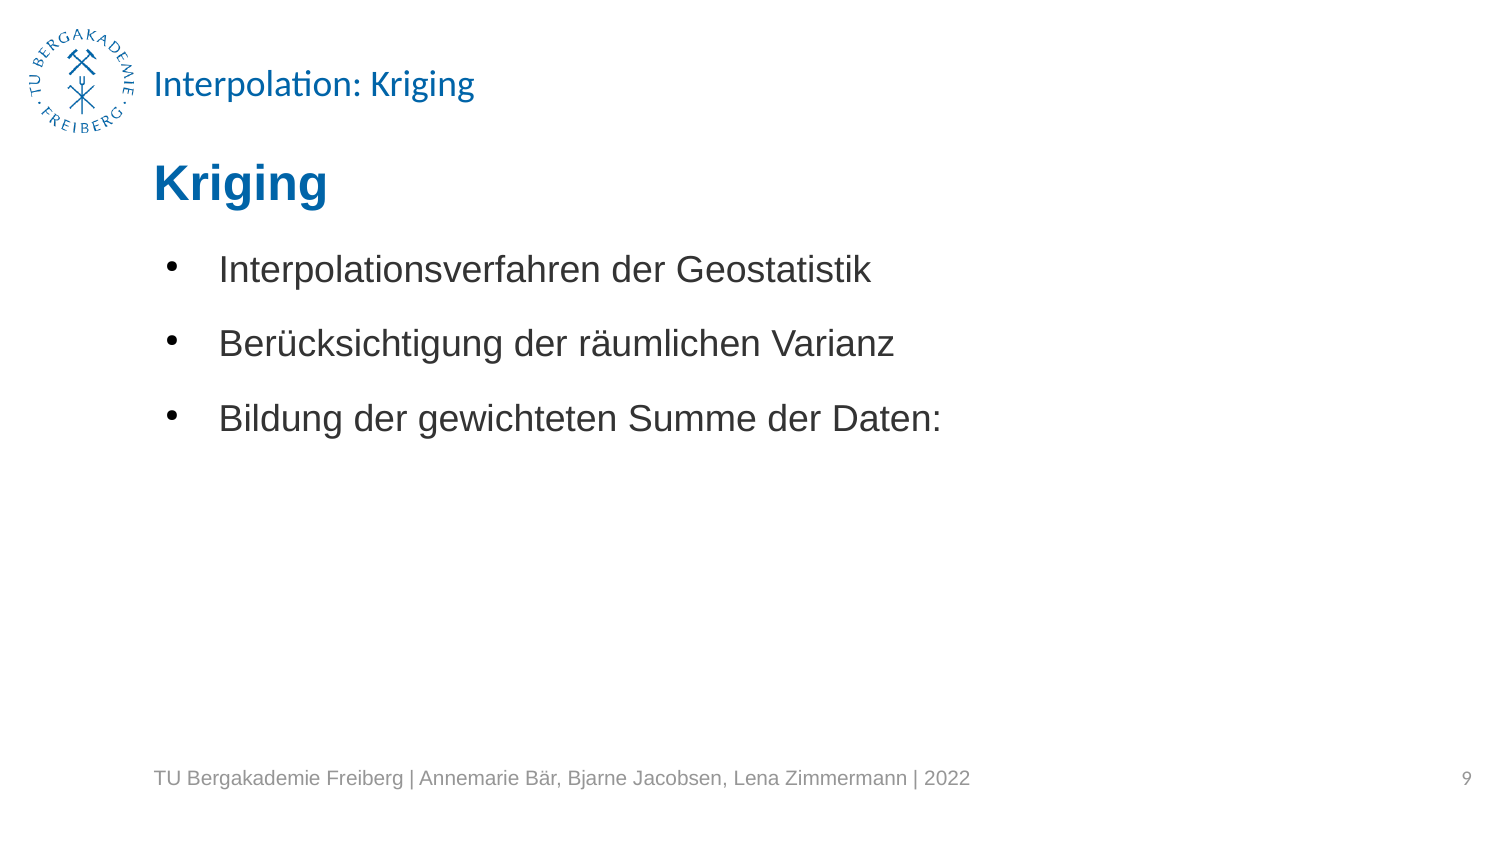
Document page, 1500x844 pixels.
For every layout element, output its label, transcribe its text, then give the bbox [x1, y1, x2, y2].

title Interpolation: Kriging [153, 29, 1353, 133]
picture [29, 29, 134, 133]
list Interpolationsverfahren der Geostatistik Berücksichtigung der räumlichen Varianz Bildung der gewichteten Summe der Daten: [147, 244, 1347, 706]
slide_number <Foliennummer> [1352, 764, 1473, 825]
list Kriging [153, 150, 1353, 221]
footer TU Bergakademie Freiberg | Annemarie Bär, Bjarne Jacobsen, Lena Zimmermann | 2022 [153, 764, 1353, 824]
